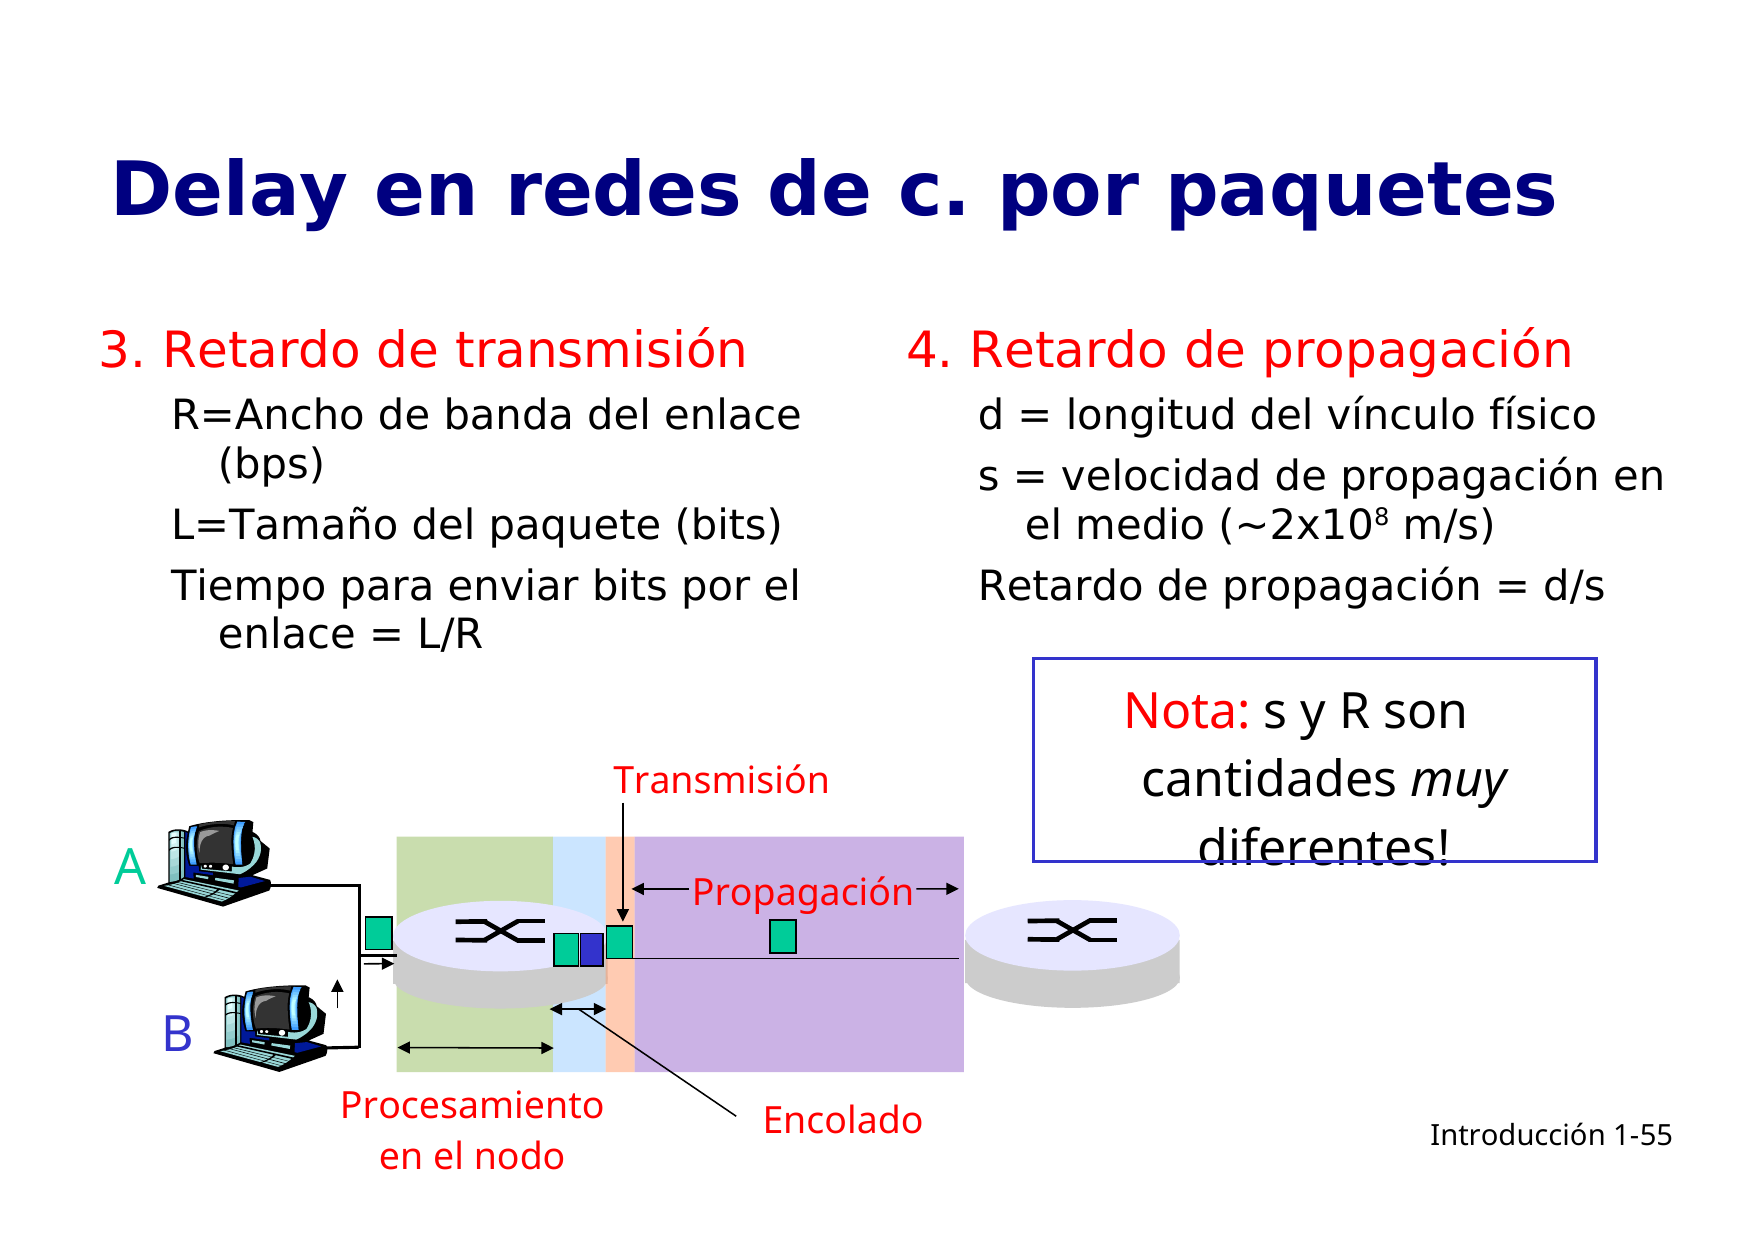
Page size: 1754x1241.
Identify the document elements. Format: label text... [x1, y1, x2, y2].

text_box Nota: s y R son cantidades muy diferentes! [1035, 667, 1559, 860]
title Delay en redes de c. por paquetes [96, 74, 1672, 305]
list 4. Retardo de propagación d = longitud del vínculo físico s = velocidad de propagación en el medio (~2x108 m/s) Retardo de propagación = d/s [903, 320, 1672, 612]
text_box [965, 900, 1180, 1008]
picture [213, 984, 330, 1072]
text_box Propagación [677, 858, 930, 925]
picture [157, 819, 273, 907]
text_box [393, 836, 964, 1073]
text_box B [146, 990, 209, 1074]
text_box A [99, 823, 162, 907]
text_box Transmisión [598, 745, 846, 813]
text_box Nota: s y R son cantidades muy diferentes! [1033, 863, 1559, 872]
text_box Procesamiento en el nodo [325, 1070, 620, 1189]
text_box Encolado [747, 1085, 939, 1153]
list 3. Retardo de transmisión R=Ancho de banda del enlace (bps) L=Tamaño del paquete (bits) Tiempo para enviar bits por el enlace = L/R [96, 320, 865, 659]
